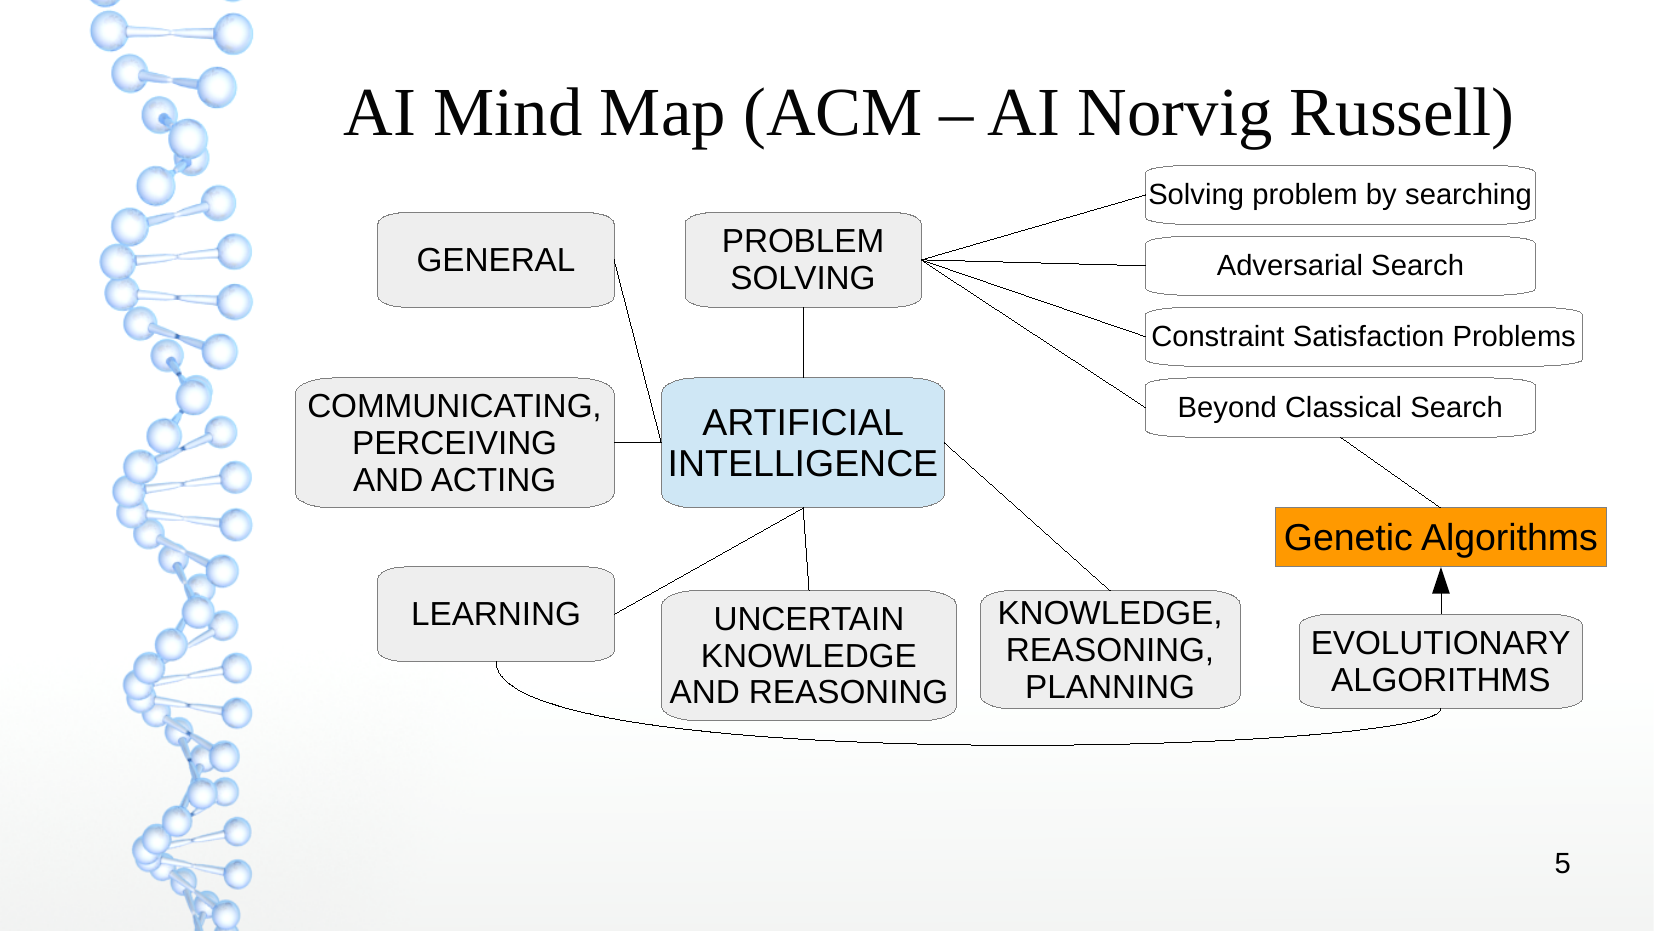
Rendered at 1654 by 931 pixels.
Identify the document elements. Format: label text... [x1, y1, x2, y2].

text_box Solving problem by searching [1145, 165, 1536, 225]
text_box ARTIFICIAL INTELLIGENCE [661, 377, 945, 508]
text_box PROBLEM SOLVING [685, 212, 922, 308]
text_box KNOWLEDGE, REASONING, PLANNING [980, 590, 1241, 709]
title AI Mind Map (ACM – AI Norvig Russell) [265, 35, 1595, 189]
text_box UNCERTAIN KNOWLEDGE AND REASONING [661, 590, 957, 721]
text_box Adversarial Search [1145, 236, 1536, 296]
text_box LEARNING [377, 566, 615, 662]
text_box COMMUNICATING, PERCEIVING AND ACTING [295, 377, 615, 508]
text_box Constraint Satisfaction Problems [1145, 307, 1583, 367]
text_box Beyond Classical Search [1145, 377, 1536, 438]
picture [0, 0, 1654, 931]
text_box EVOLUTIONARY ALGORITHMS [1299, 614, 1583, 709]
text_box Genetic Algorithms [1275, 507, 1607, 567]
text_box GENERAL [377, 212, 615, 308]
